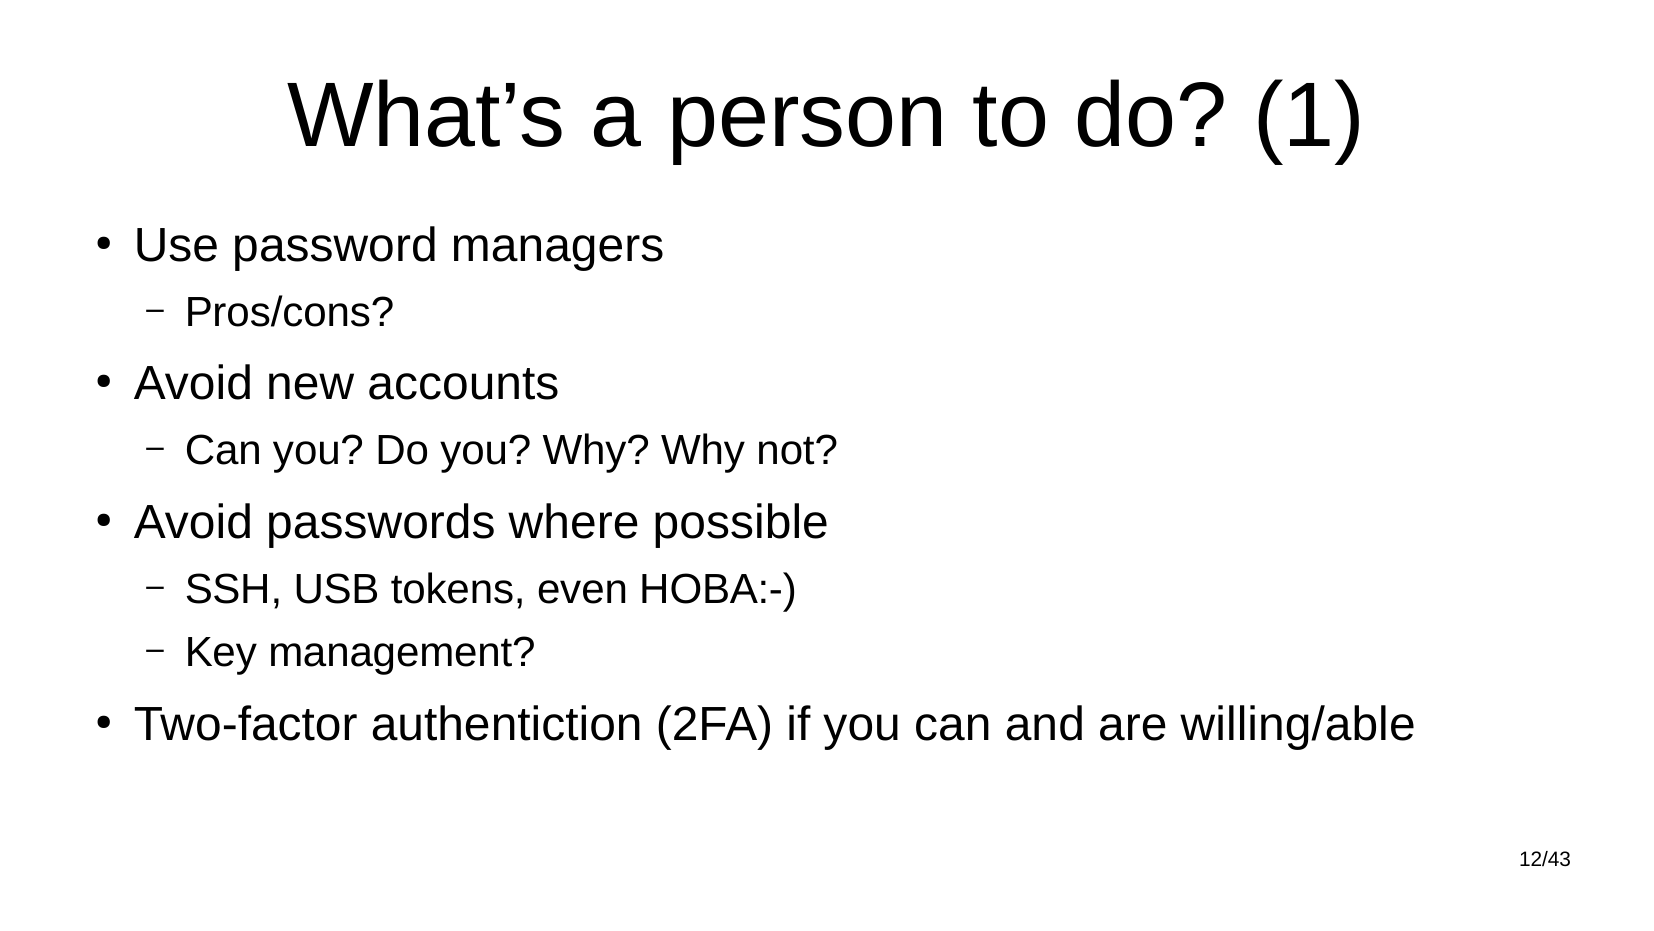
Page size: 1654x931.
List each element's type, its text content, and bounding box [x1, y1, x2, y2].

title What’s a person to do? (1) [82, 37, 1571, 193]
list Use password managers Pros/cons? Avoid new accounts Can you? Do you? Why? Why not? Avoid passwords where possible SSH, USB tokens, even HOBA:-) Key management? Two-factor authentiction (2FA) if you can and are willing/able [82, 217, 1571, 758]
